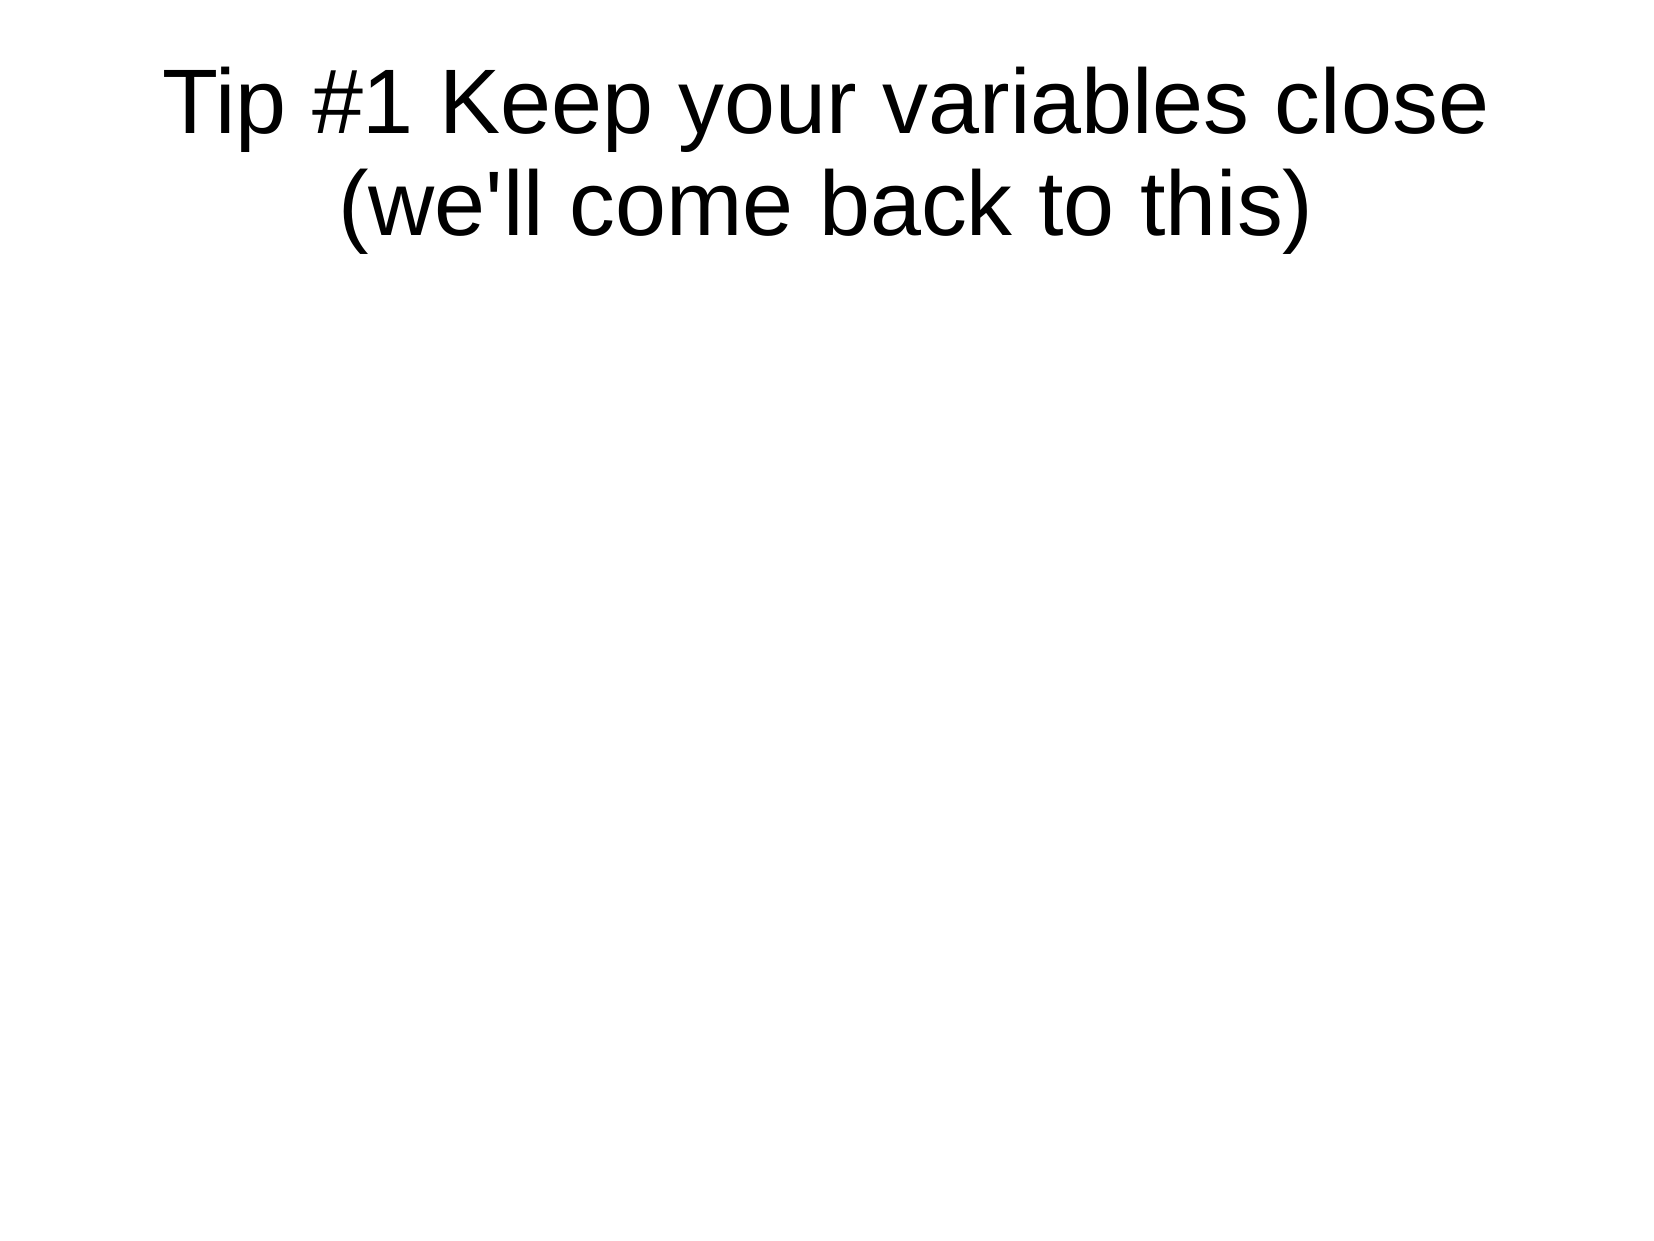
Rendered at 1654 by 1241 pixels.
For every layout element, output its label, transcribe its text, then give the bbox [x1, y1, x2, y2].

title Tip #1 Keep your variables close (we'll come back to this) [82, 49, 1571, 257]
